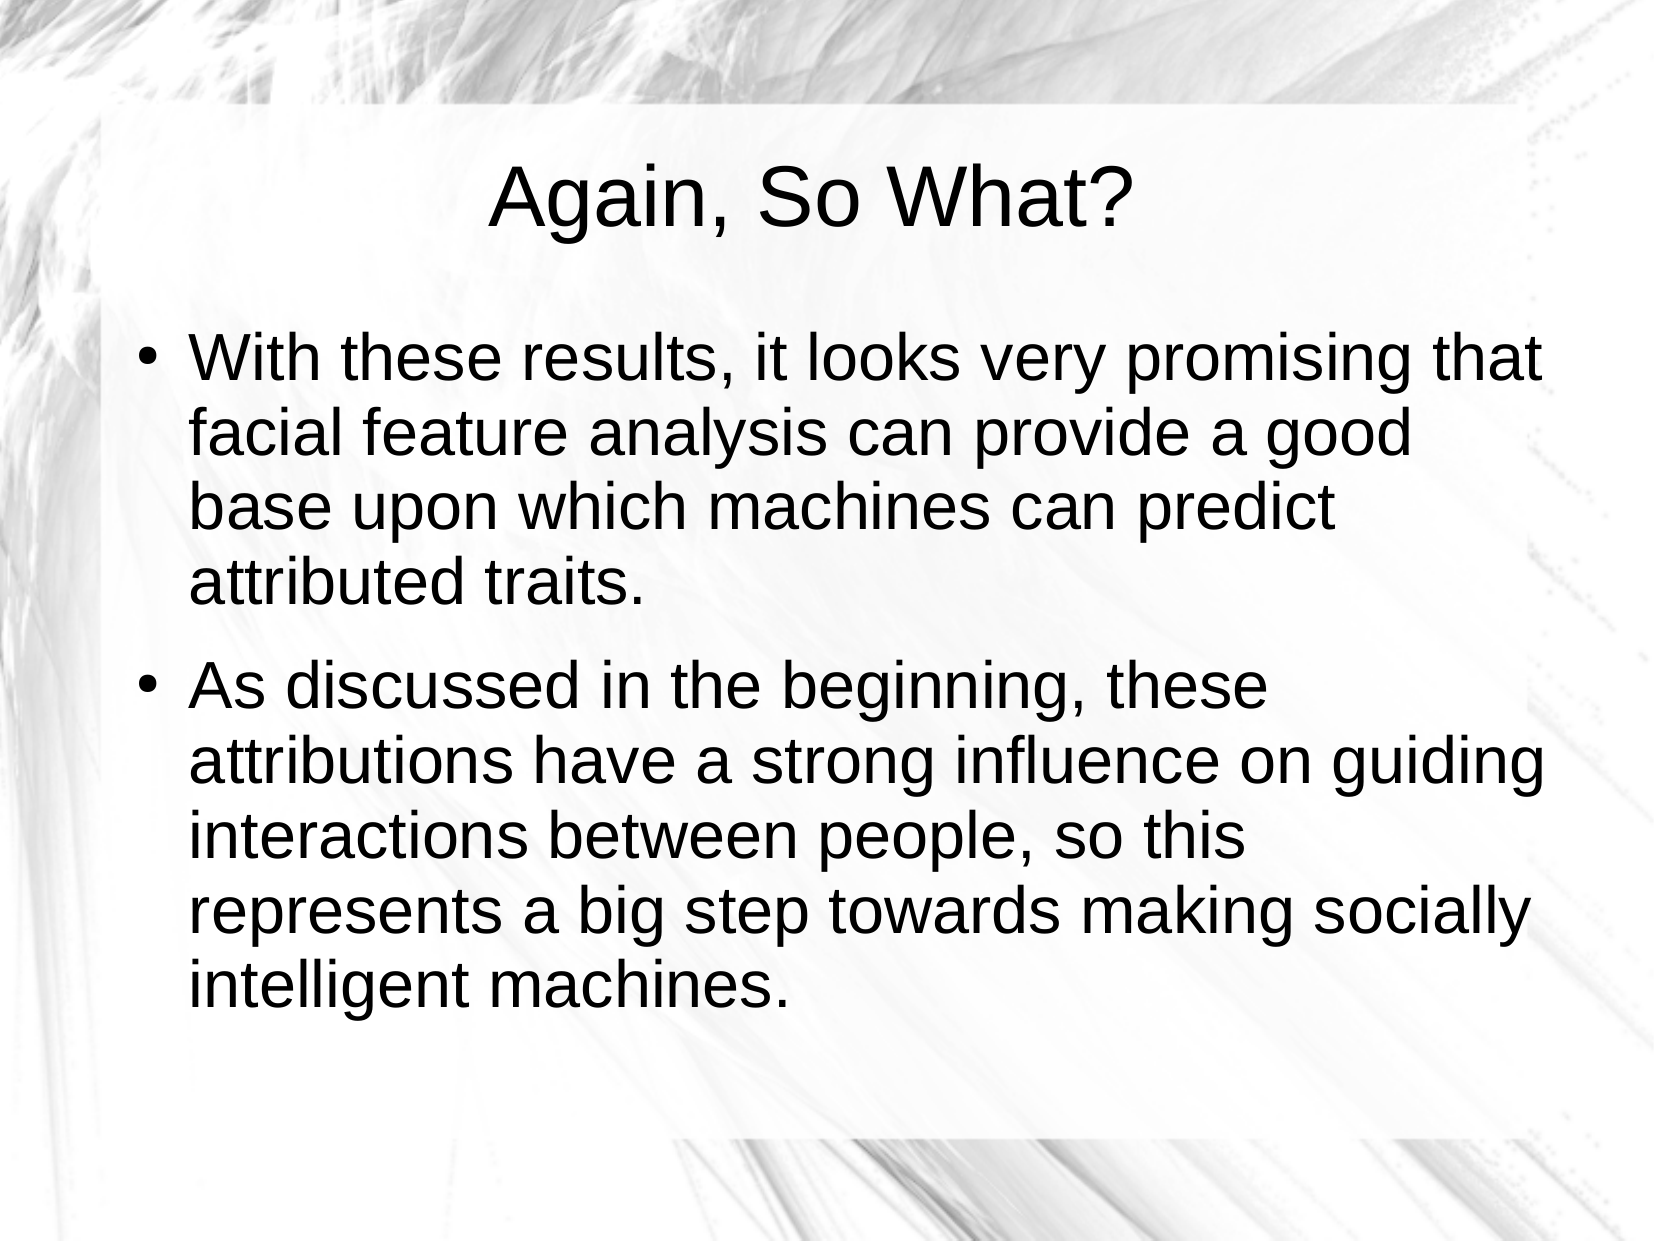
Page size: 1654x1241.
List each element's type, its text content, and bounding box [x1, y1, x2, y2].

picture [0, 0, 1654, 1241]
title Again, So What? [118, 112, 1506, 281]
list With these results, it looks very promising that facial feature analysis can provide a good base upon which machines can predict attributed traits. As discussed in the beginning, these attributions have a strong influence on guiding interactions between people, so this represents a big step towards making socially intelligent machines. [118, 319, 1571, 1023]
